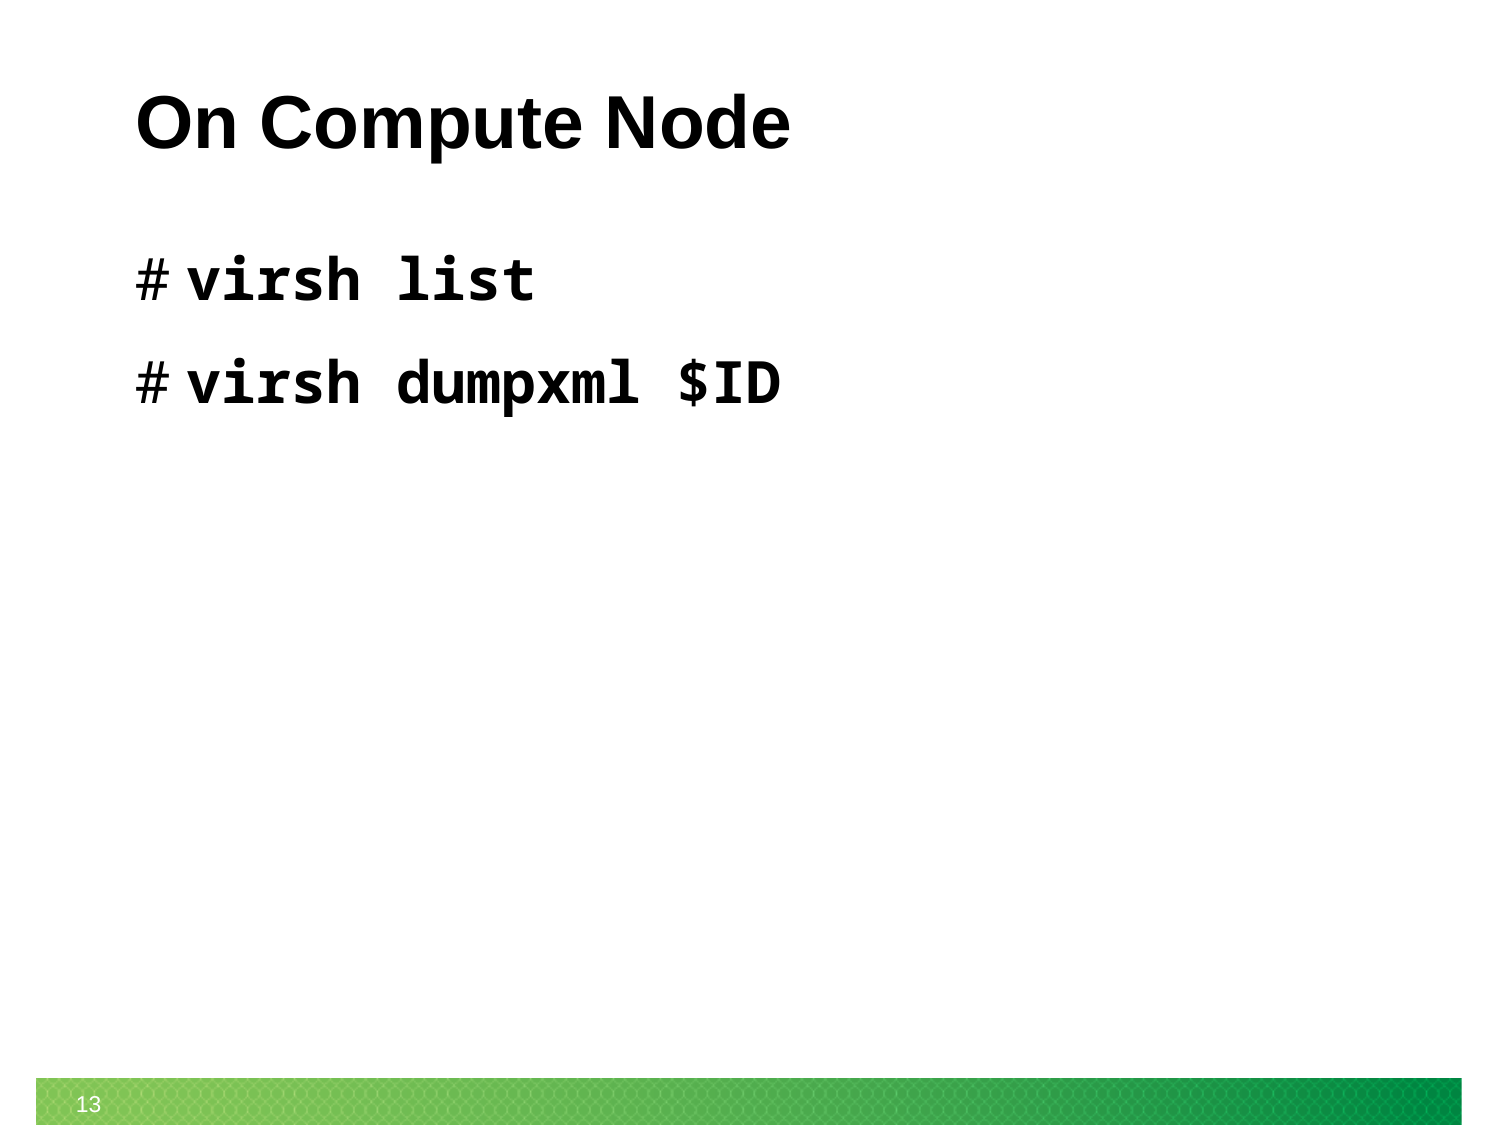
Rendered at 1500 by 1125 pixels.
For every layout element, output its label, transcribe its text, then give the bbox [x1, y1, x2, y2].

list # virsh list # virsh dumpxml $ID [135, 238, 1372, 892]
title On Compute Node [135, 41, 1372, 204]
picture [36, 1078, 1462, 1125]
